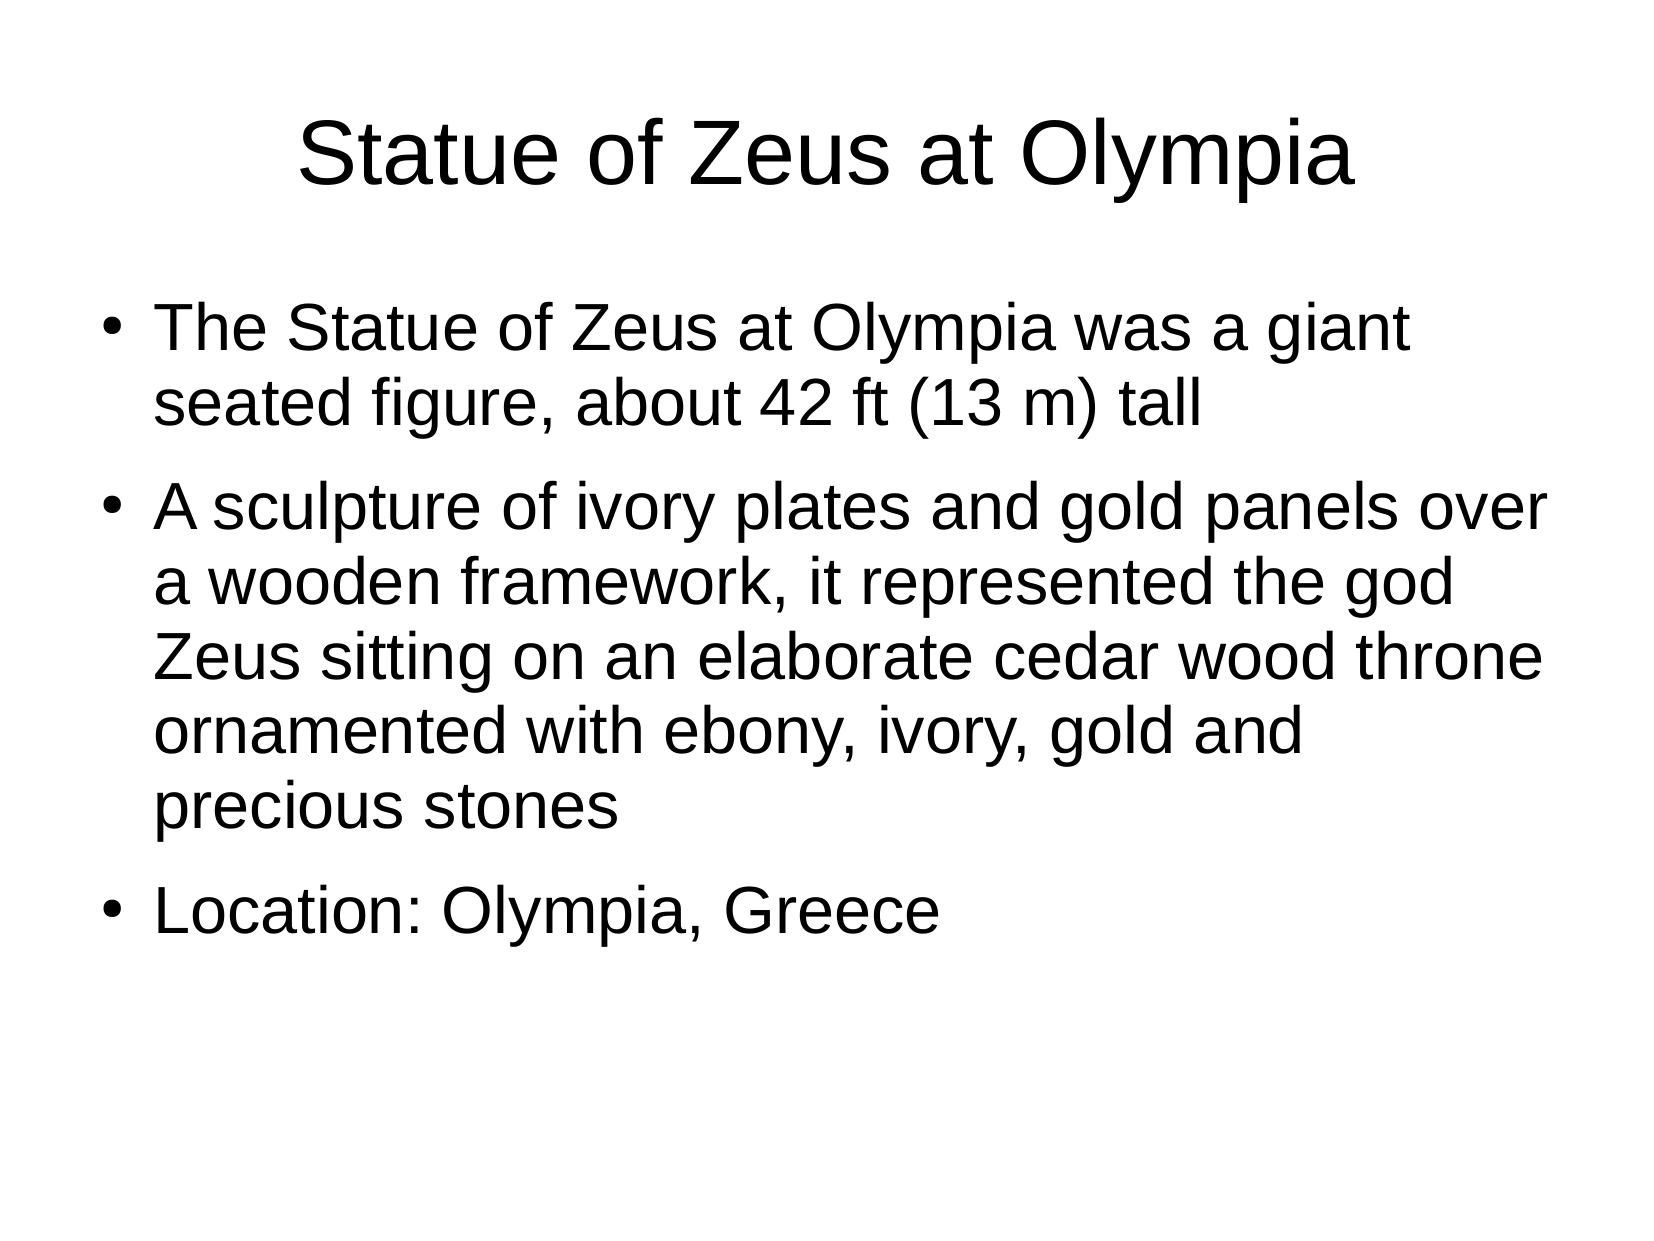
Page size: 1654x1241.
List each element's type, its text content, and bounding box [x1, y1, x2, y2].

list The Statue of Zeus at Olympia was a giant seated figure, about 42 ft (13 m) tall A sculpture of ivory plates and gold panels over a wooden framework, it represented the god Zeus sitting on an elaborate cedar wood throne ornamented with ebony, ivory, gold and precious stones Location: Olympia, Greece [82, 290, 1571, 1010]
title Statue of Zeus at Olympia [82, 49, 1571, 257]
